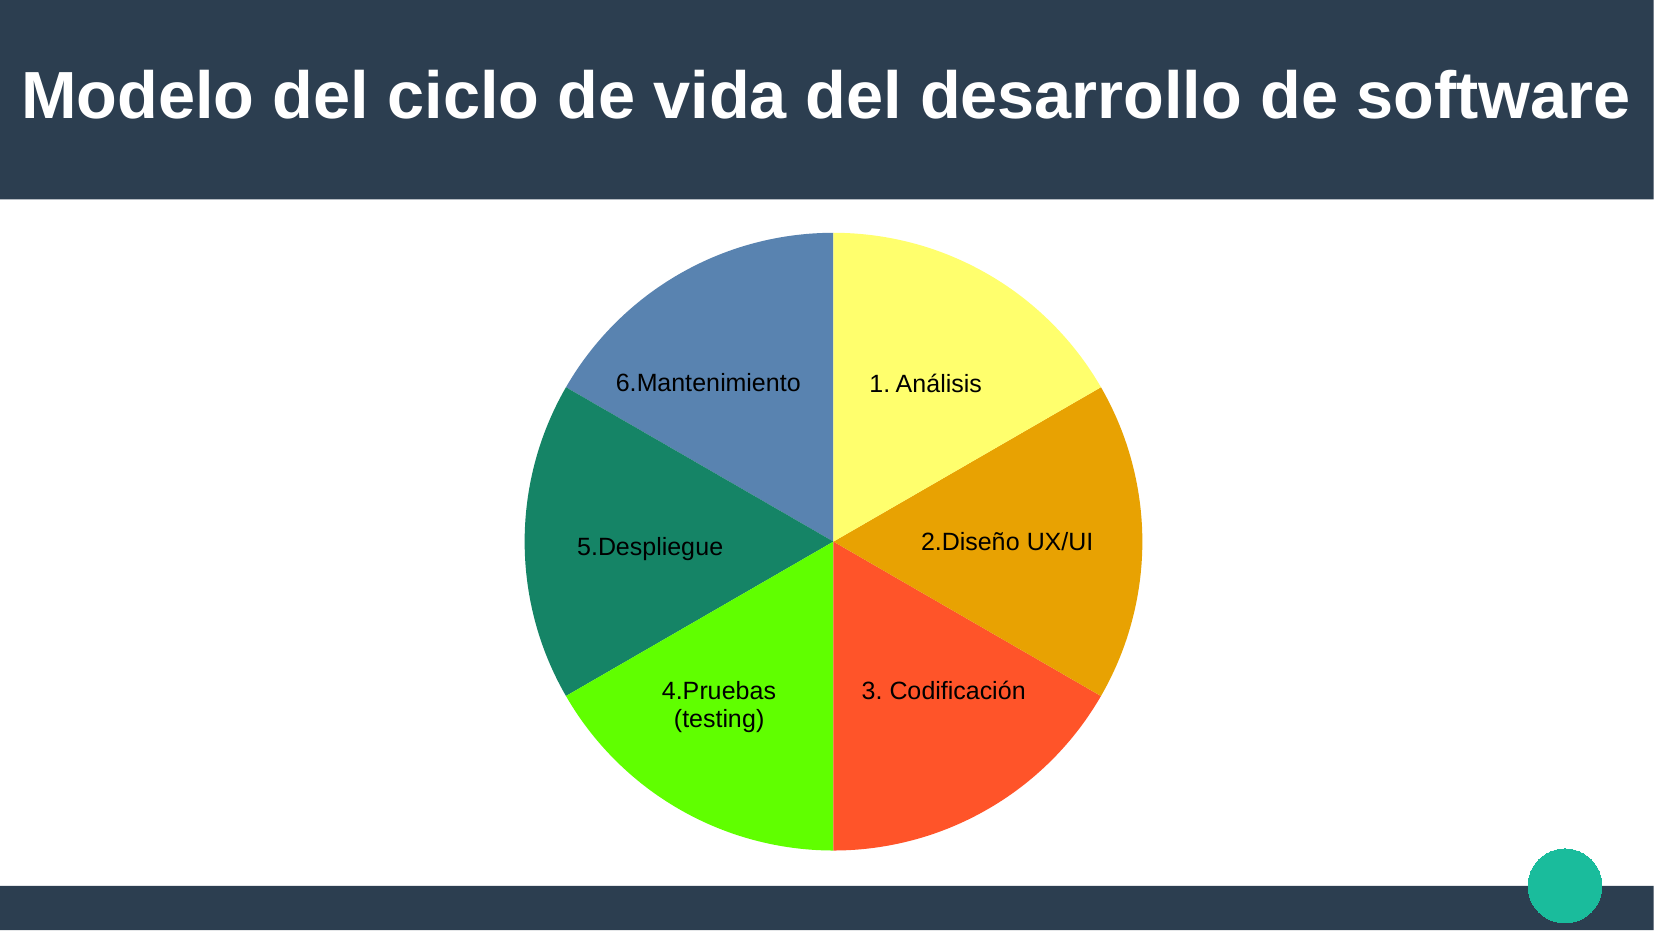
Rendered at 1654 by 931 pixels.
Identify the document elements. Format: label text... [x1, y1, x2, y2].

text_box 2.Diseño UX/UI [888, 520, 1127, 571]
chart [193, 205, 1467, 876]
text_box 4.Pruebas (testing) [591, 669, 847, 759]
text_box 5.Despliegue [535, 524, 766, 568]
text_box 1. Análisis [854, 362, 1004, 406]
title Modelo del ciclo de vida del desarrollo de software [0, 0, 1654, 192]
text_box 6.Mantenimiento [583, 361, 834, 416]
text_box 3. Codificación [847, 669, 1057, 713]
